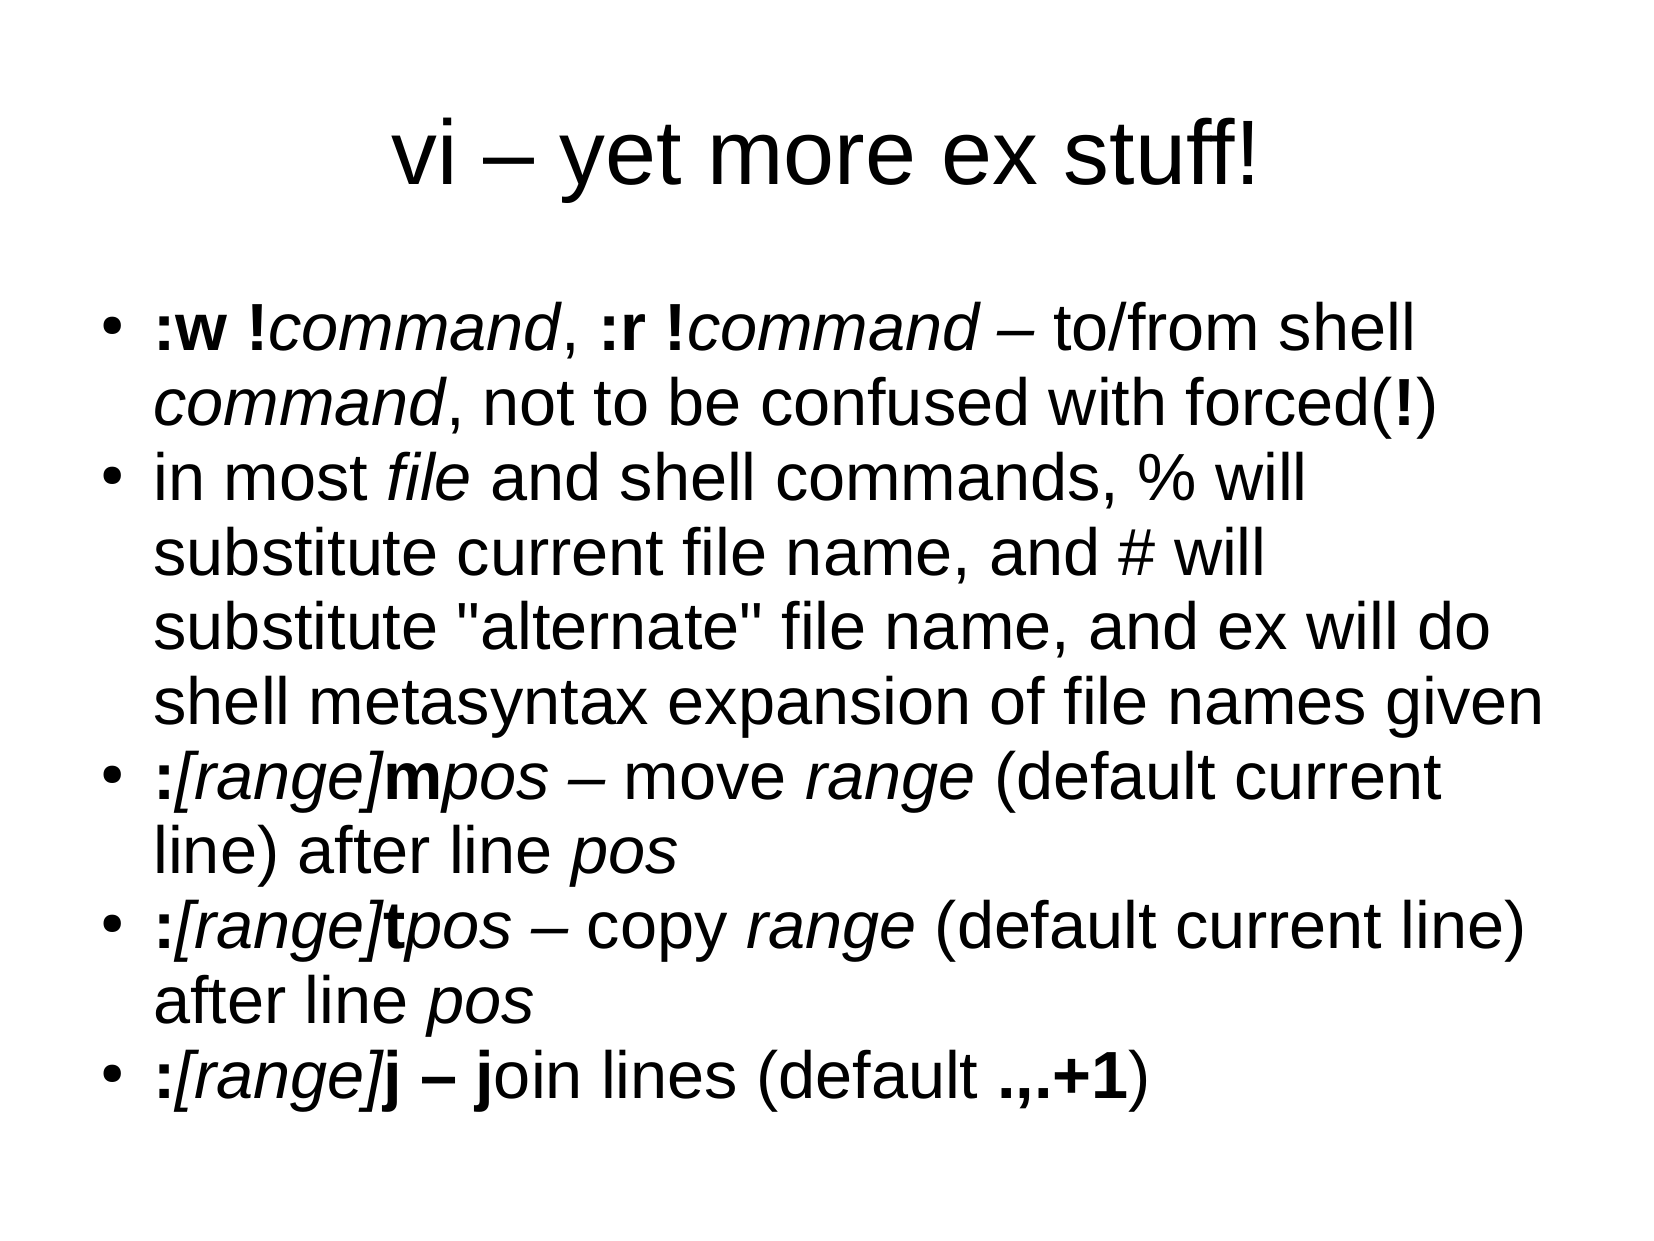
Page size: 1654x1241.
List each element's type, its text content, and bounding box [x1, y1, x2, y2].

title vi – yet more ex stuff! [82, 56, 1571, 250]
list :w !command, :r !command – to/from shell command, not to be confused with forced(!) in most file and shell commands, % will substitute current file name, and # will substitute "alternate" file name, and ex will do shell metasyntax expansion of file names given :[range]mpos – move range (default current line) after line pos :[range]tpos – copy range (default current line) after line pos :[range]j – join lines (default .,.+1) [82, 290, 1571, 1113]
